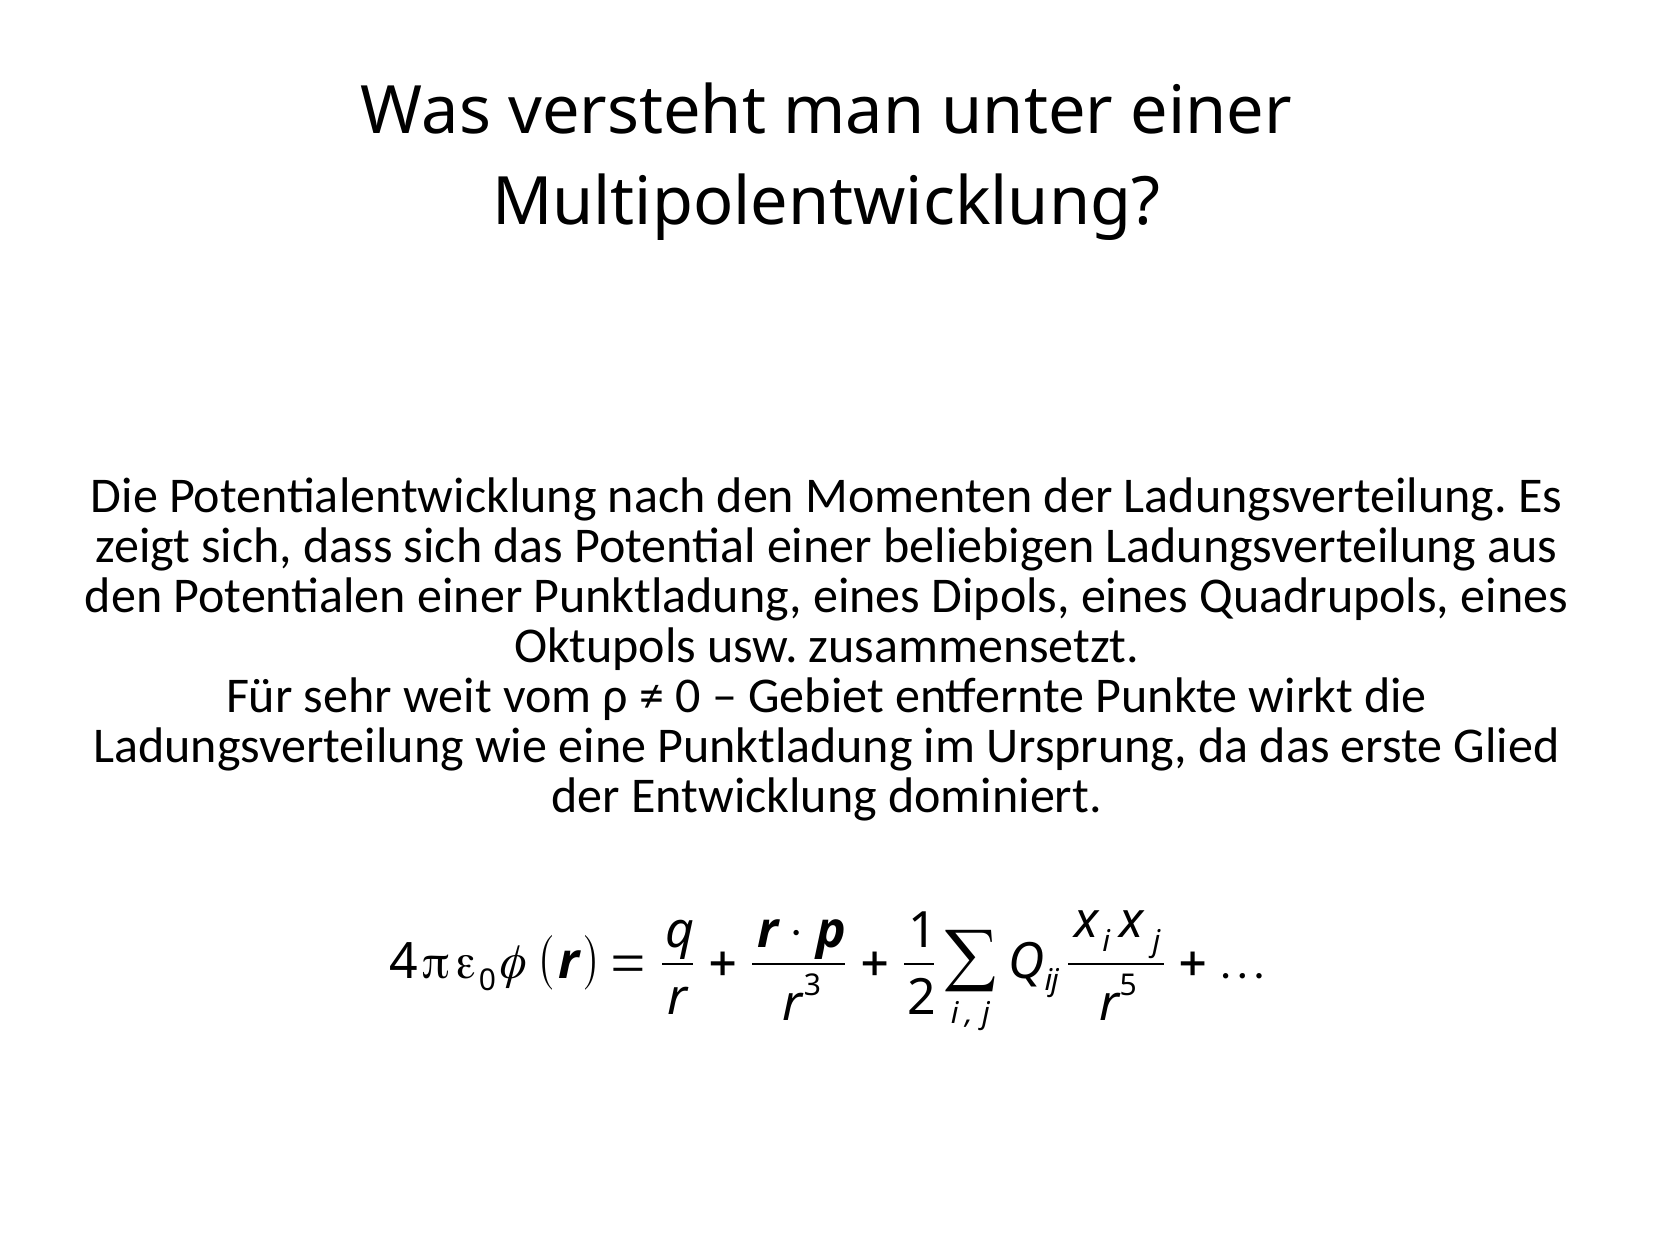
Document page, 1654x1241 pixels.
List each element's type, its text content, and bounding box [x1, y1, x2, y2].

subtitle Die Potentialentwicklung nach den Momenten der Ladungsverteilung. Es zeigt sich, dass sich das Potential einer beliebigen Ladungsverteilung aus den Potentialen einer Punktladung, eines Dipols, eines Quadrupols, eines Oktupols usw. zusammensetzt. Für sehr weit vom ρ ≠ 0 – Gebiet entfernte Punkte wirkt die Ladungsverteilung wie eine Punktladung im Ursprung, da das erste Glied der Entwicklung dominiert. [82, 290, 1571, 1010]
title Was versteht man unter einer Multipolentwicklung? [82, 49, 1571, 257]
chart [383, 890, 1270, 1035]
